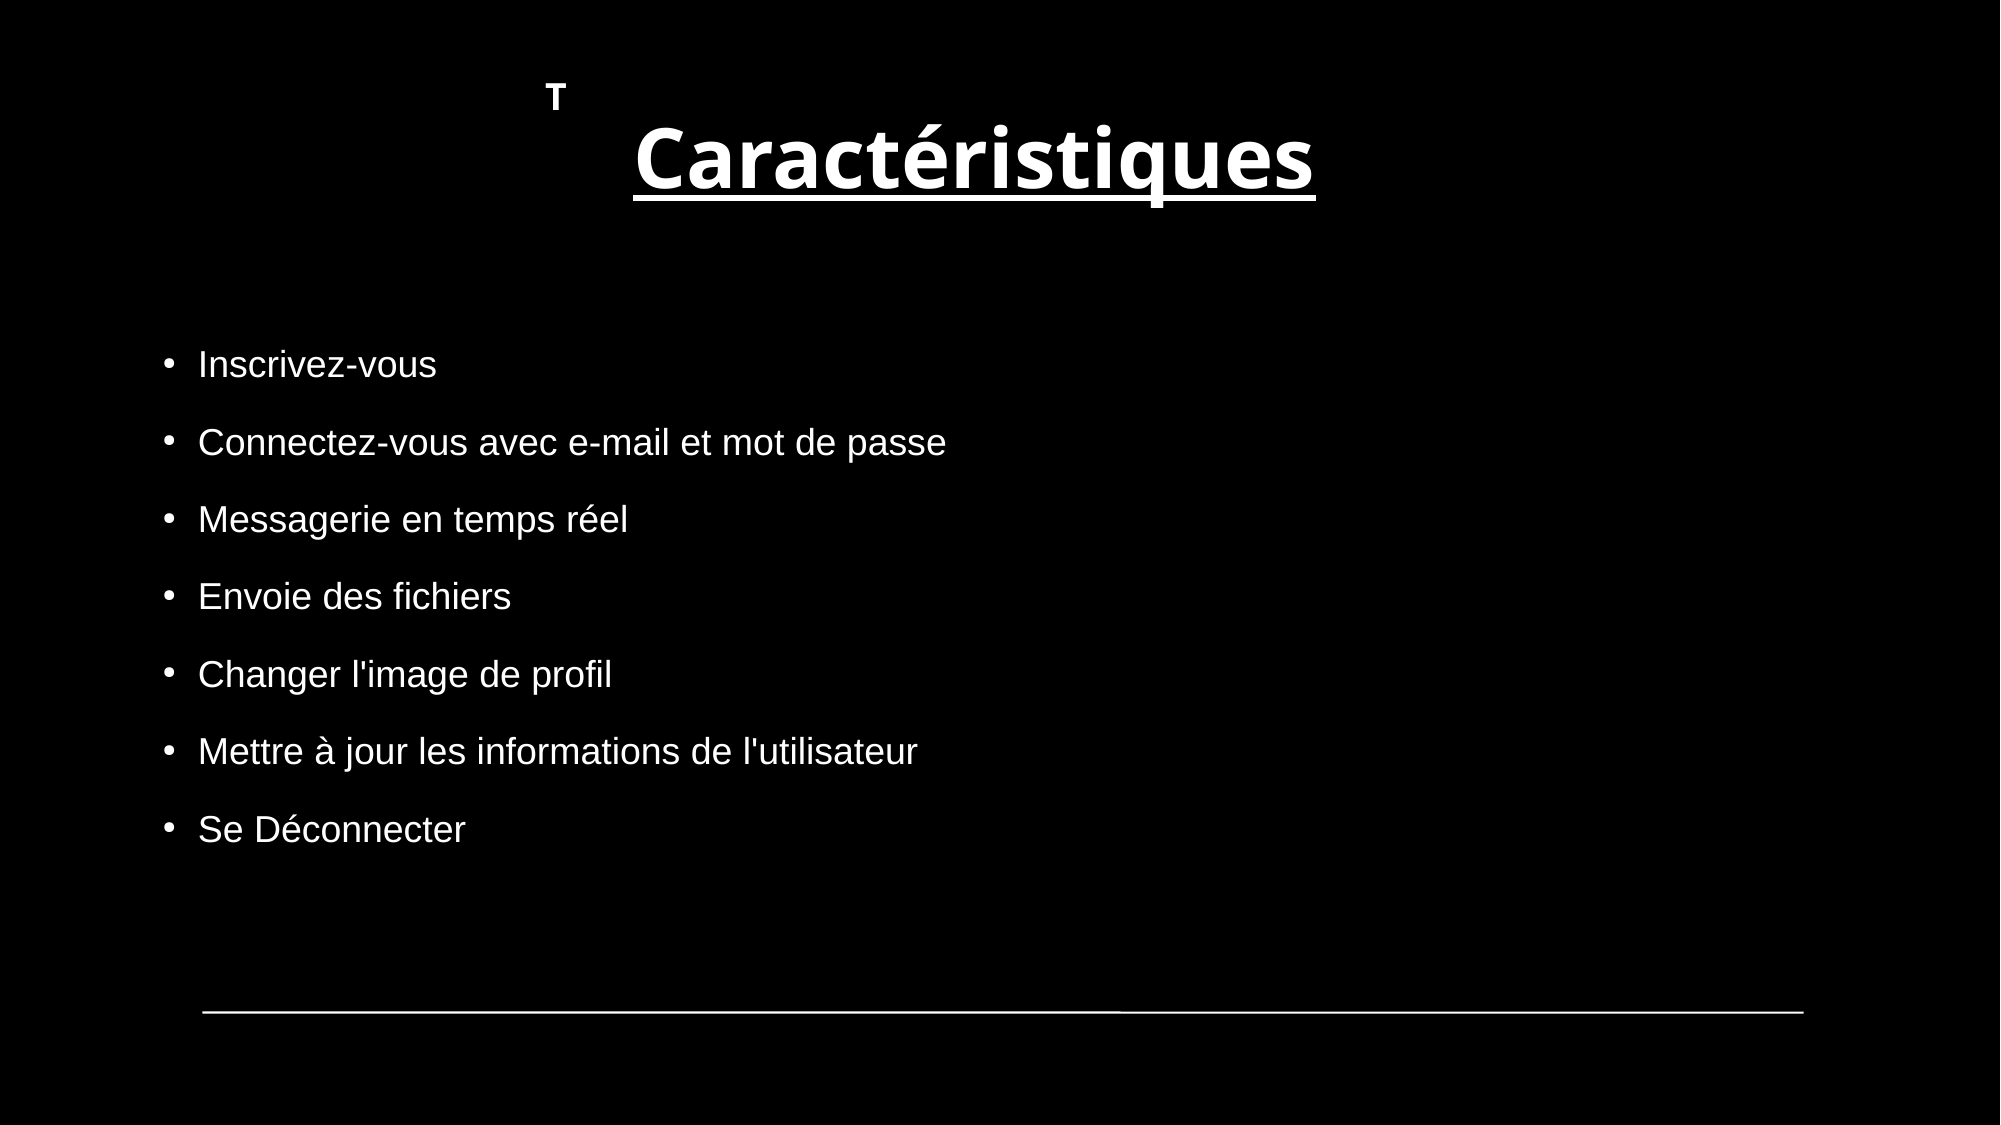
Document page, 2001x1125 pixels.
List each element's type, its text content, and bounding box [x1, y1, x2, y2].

text_box Inscrivez-vous Connectez-vous avec e-mail et mot de passe Messagerie en temps réel Envoie des fichiers Changer l'image de profil Mettre à jour les informations de l'utilisateur Se Déconnecter [147, 336, 1477, 858]
title Caractéristiques [442, 59, 1506, 248]
text_box T [530, 65, 1182, 171]
